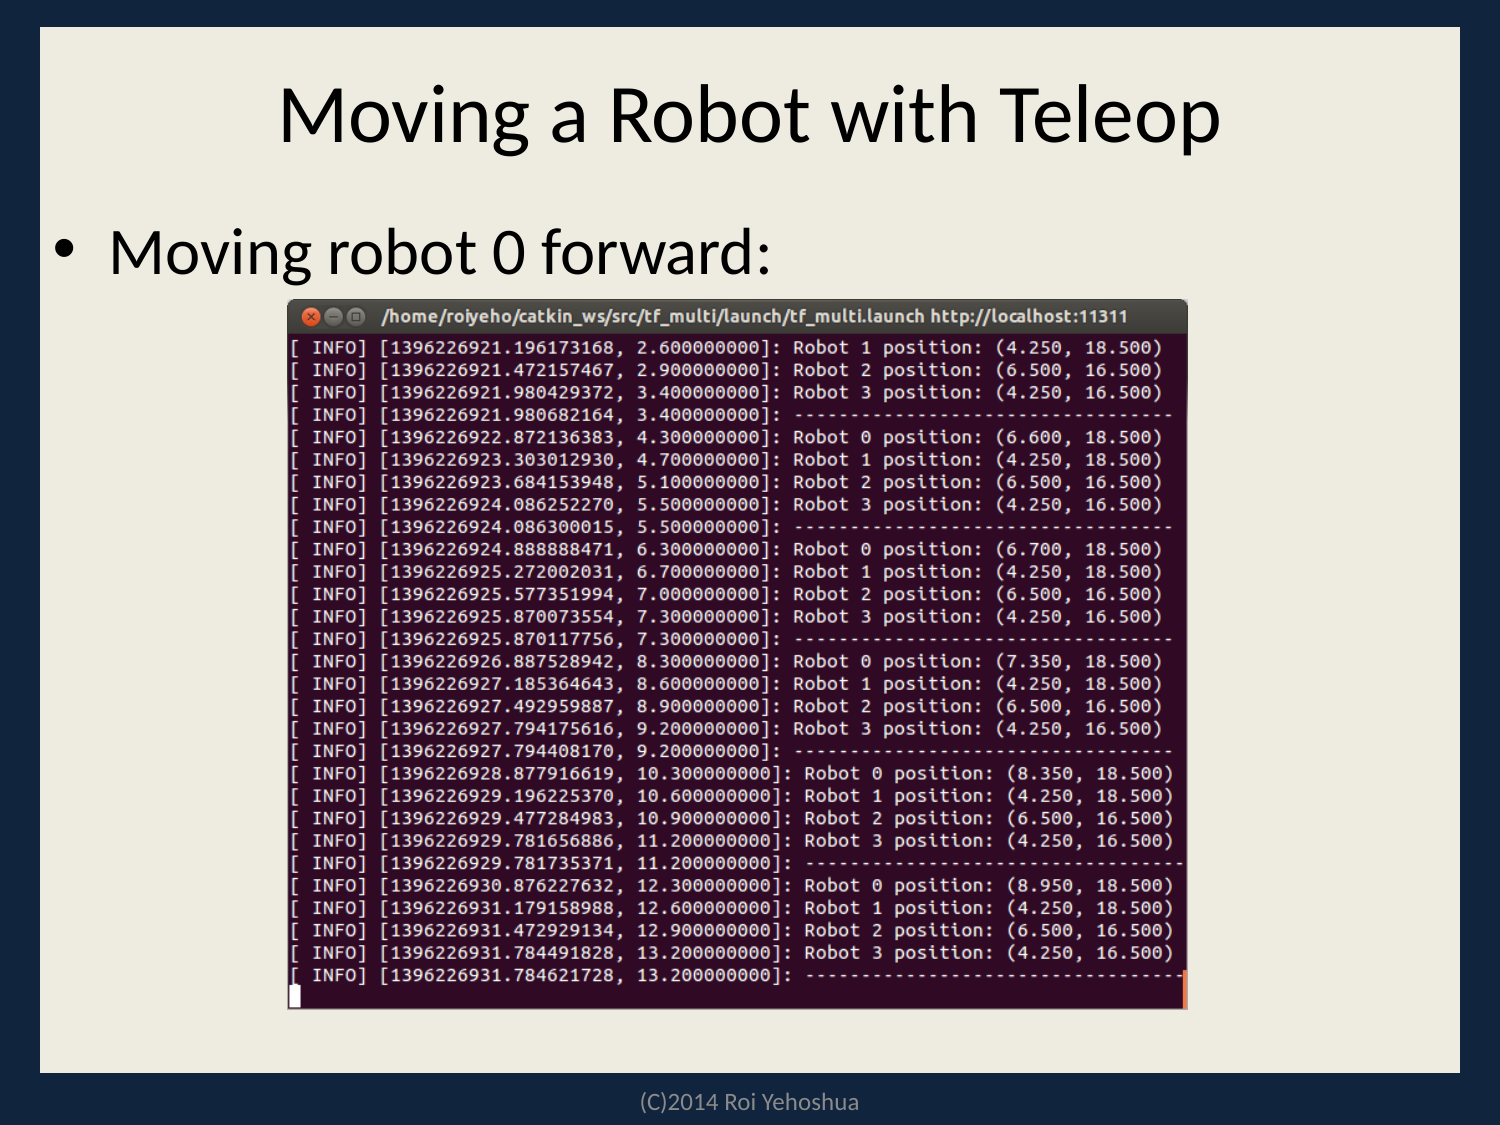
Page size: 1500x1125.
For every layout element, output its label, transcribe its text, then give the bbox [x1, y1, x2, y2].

title Moving a Robot with Teleop [37, 31, 1463, 188]
footer (C)2014 Roi Yehoshua [512, 1080, 988, 1125]
list Moving robot 0 forward: [37, 200, 1463, 1080]
